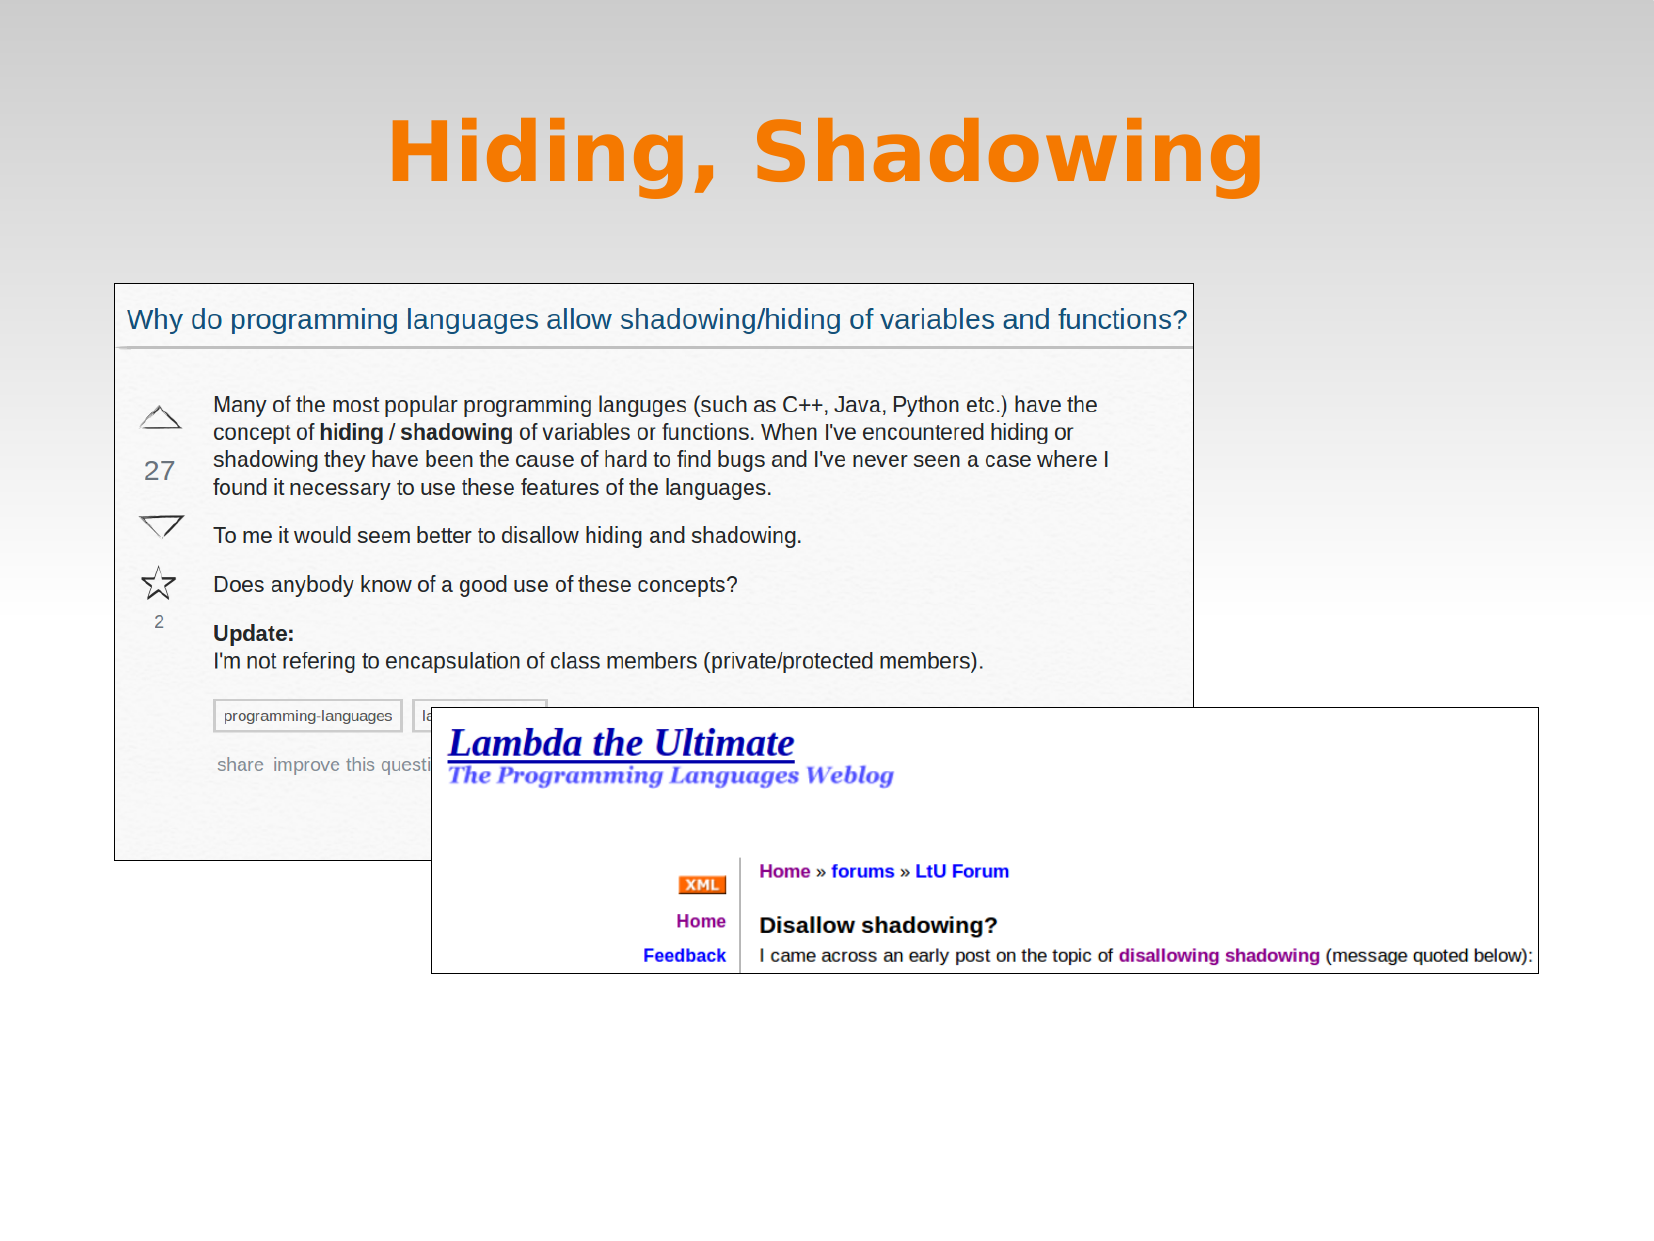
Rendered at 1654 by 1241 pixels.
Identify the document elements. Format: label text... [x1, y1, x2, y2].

picture [114, 283, 1539, 974]
title Hiding, Shadowing [82, 49, 1571, 257]
